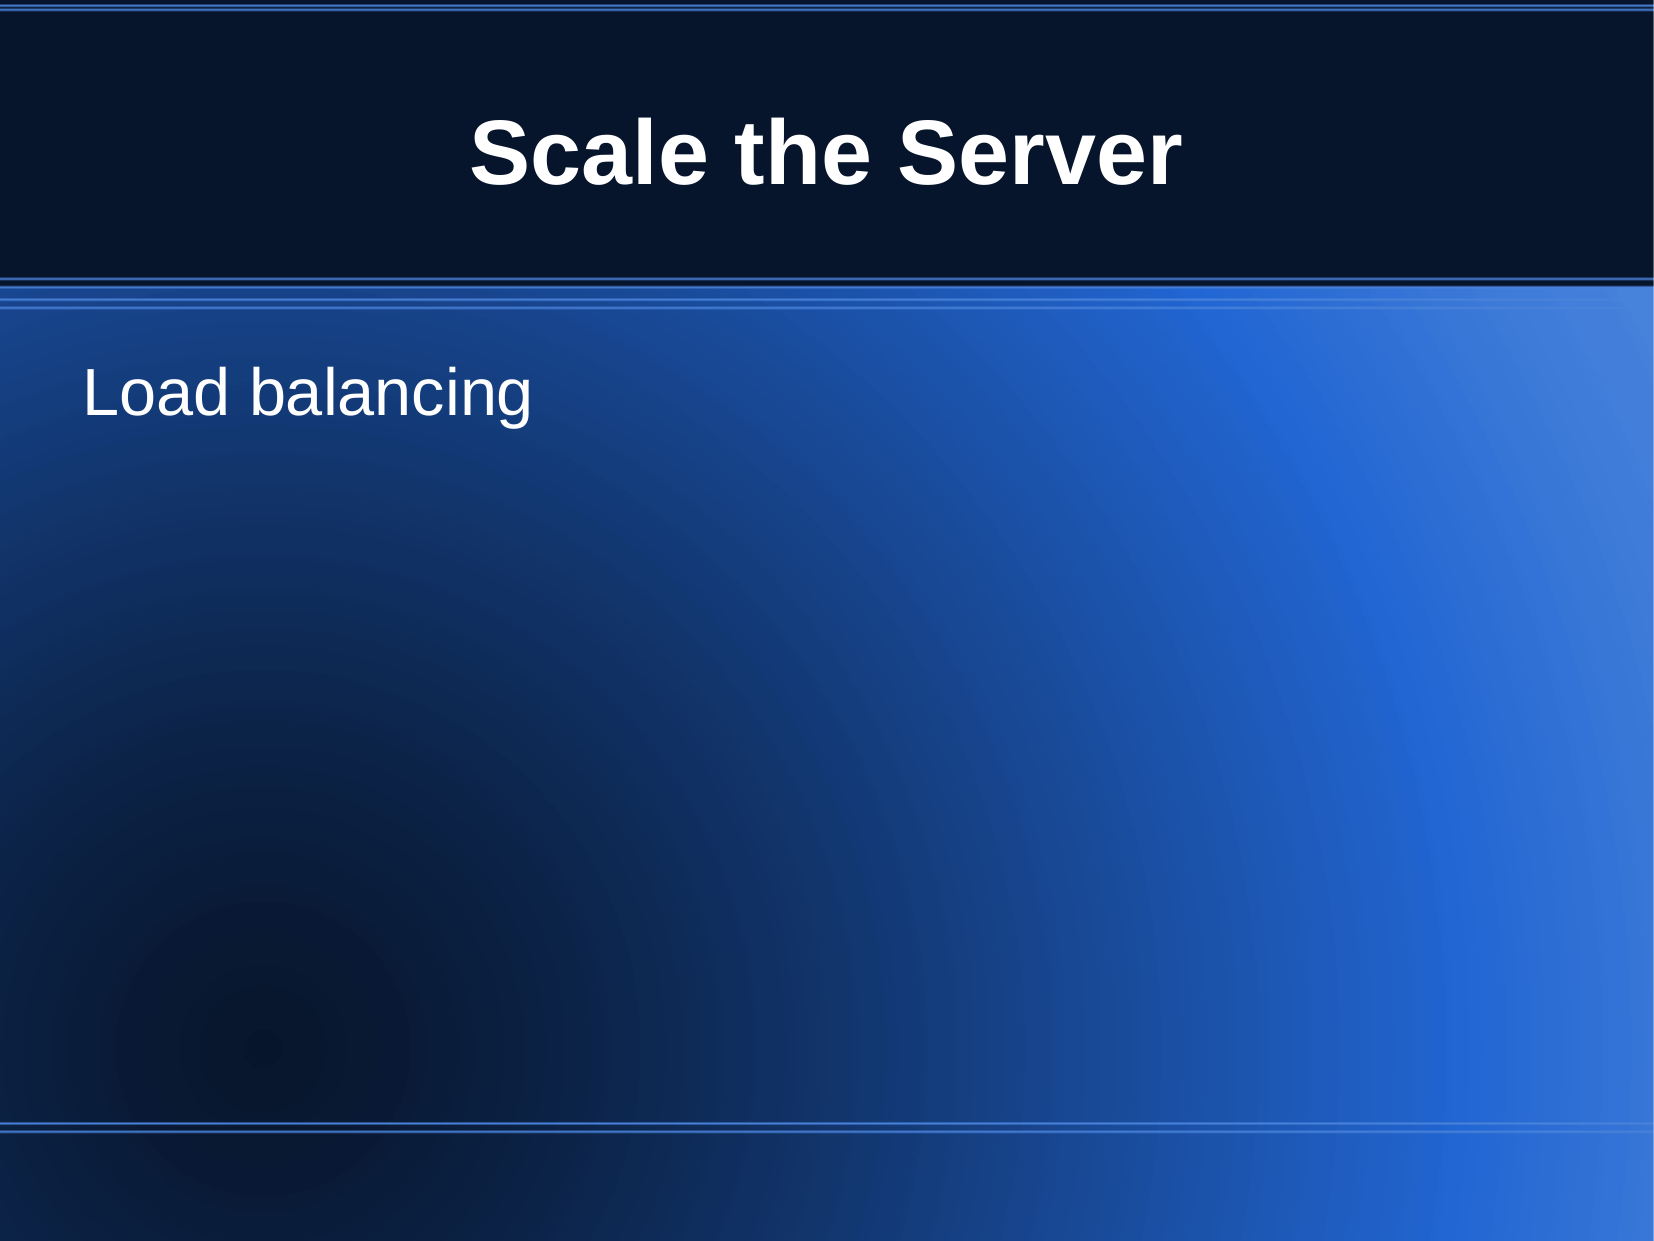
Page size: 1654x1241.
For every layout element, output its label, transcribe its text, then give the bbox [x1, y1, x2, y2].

picture [0, 0, 1654, 1241]
list Load balancing [82, 355, 1571, 1174]
title Scale the Server [82, 49, 1571, 257]
